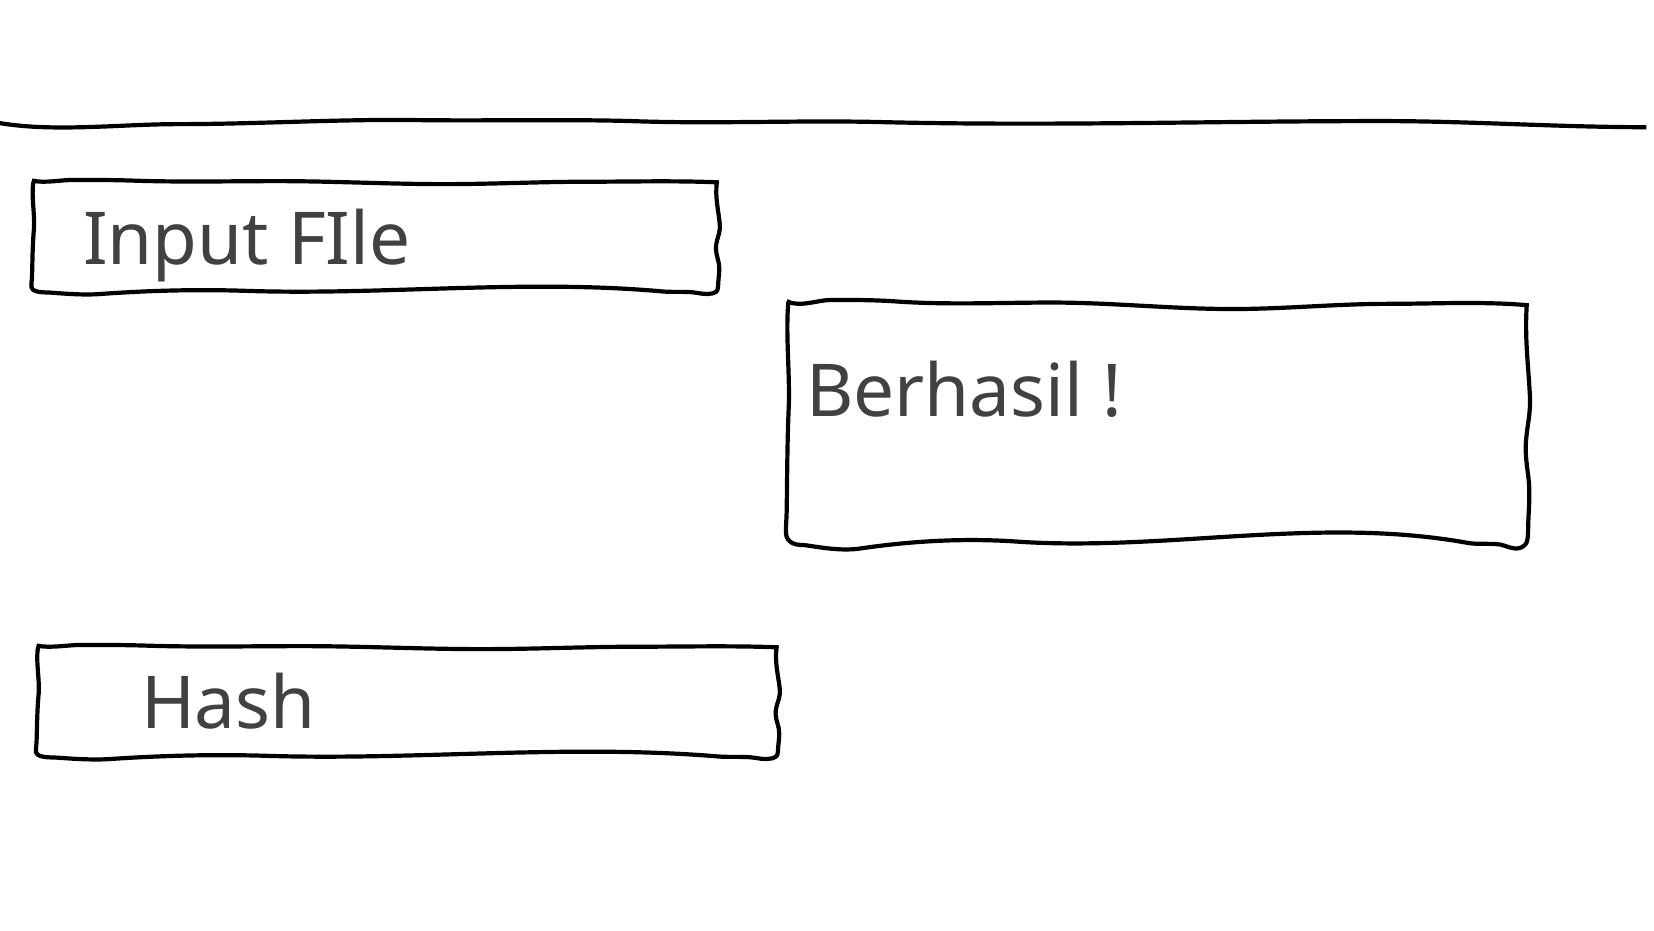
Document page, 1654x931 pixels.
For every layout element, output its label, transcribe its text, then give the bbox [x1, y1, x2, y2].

text_box Hash [134, 642, 1346, 757]
text_box [785, 299, 1530, 550]
text_box [0, 119, 1647, 128]
text_box Berhasil ! [799, 329, 1654, 445]
text_box [690, 181, 720, 295]
text_box [35, 644, 146, 760]
text_box [31, 179, 116, 295]
text_box Input FIle [76, 177, 690, 293]
